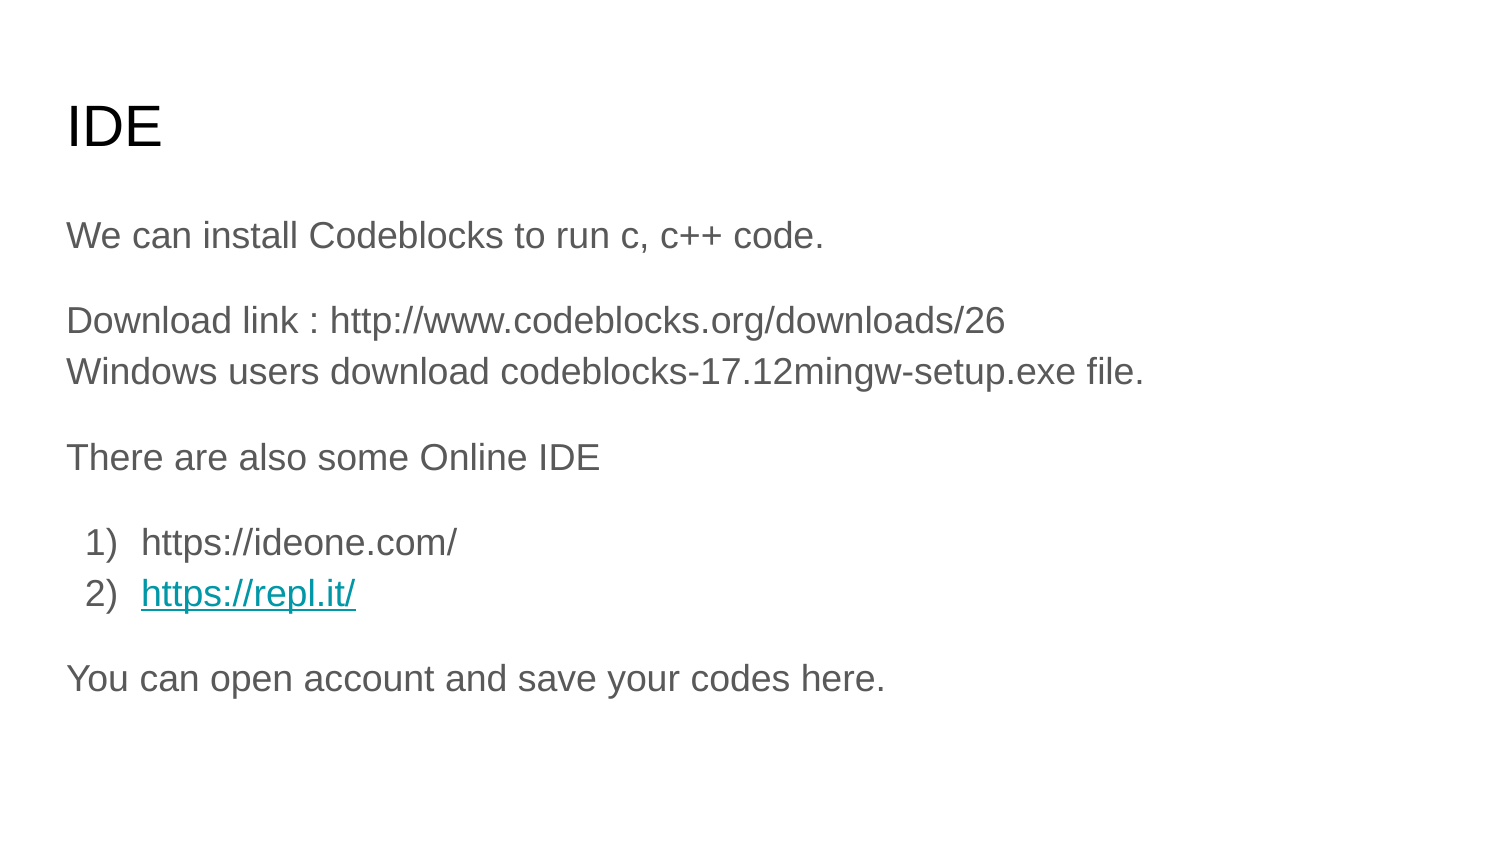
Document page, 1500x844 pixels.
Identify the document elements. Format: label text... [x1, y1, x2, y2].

title IDE [51, 72, 1449, 167]
list We can install Codeblocks to run c, c++ code. Download link : http://www.codeblocks.org/downloads/26 Windows users download codeblocks-17.12mingw-setup.exe file. There are also some Online IDE https://ideone.com/ https://repl.it/ You can open account and save your codes here. [51, 189, 1449, 750]
